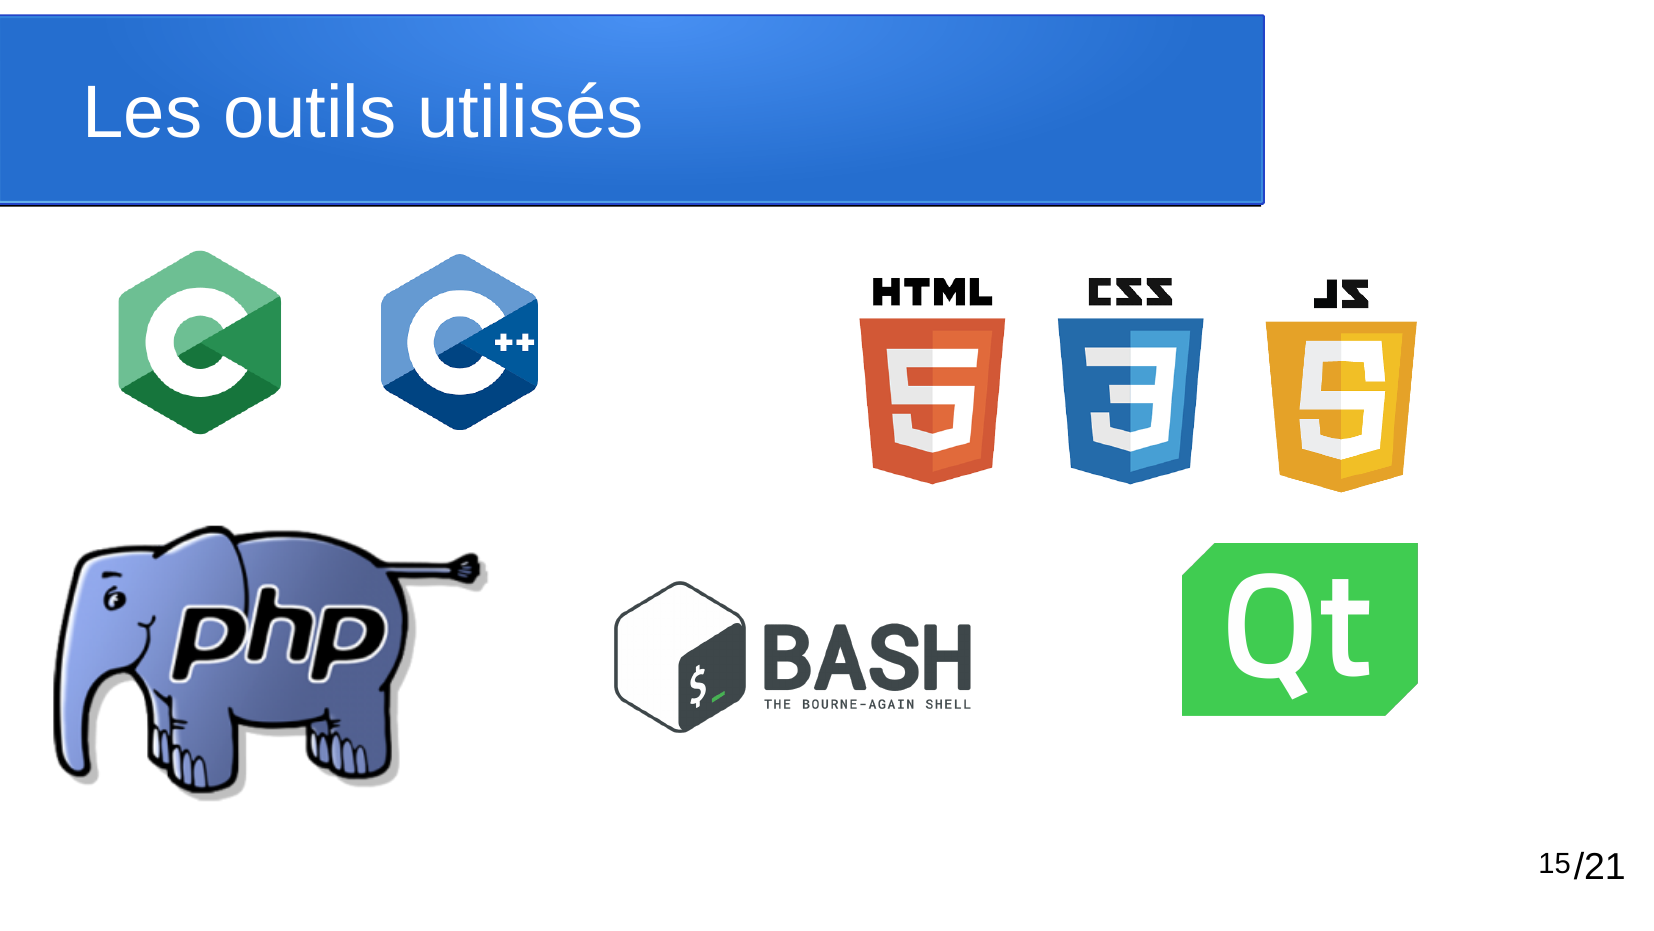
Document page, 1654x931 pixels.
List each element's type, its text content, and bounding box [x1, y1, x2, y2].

picture [381, 254, 538, 430]
picture [27, 487, 497, 839]
title Les outils utilisés [82, 35, 1235, 189]
text_box /21 [1559, 838, 1654, 898]
picture [1182, 543, 1418, 716]
picture [811, 259, 1465, 511]
picture [614, 581, 971, 733]
picture [102, 246, 293, 437]
